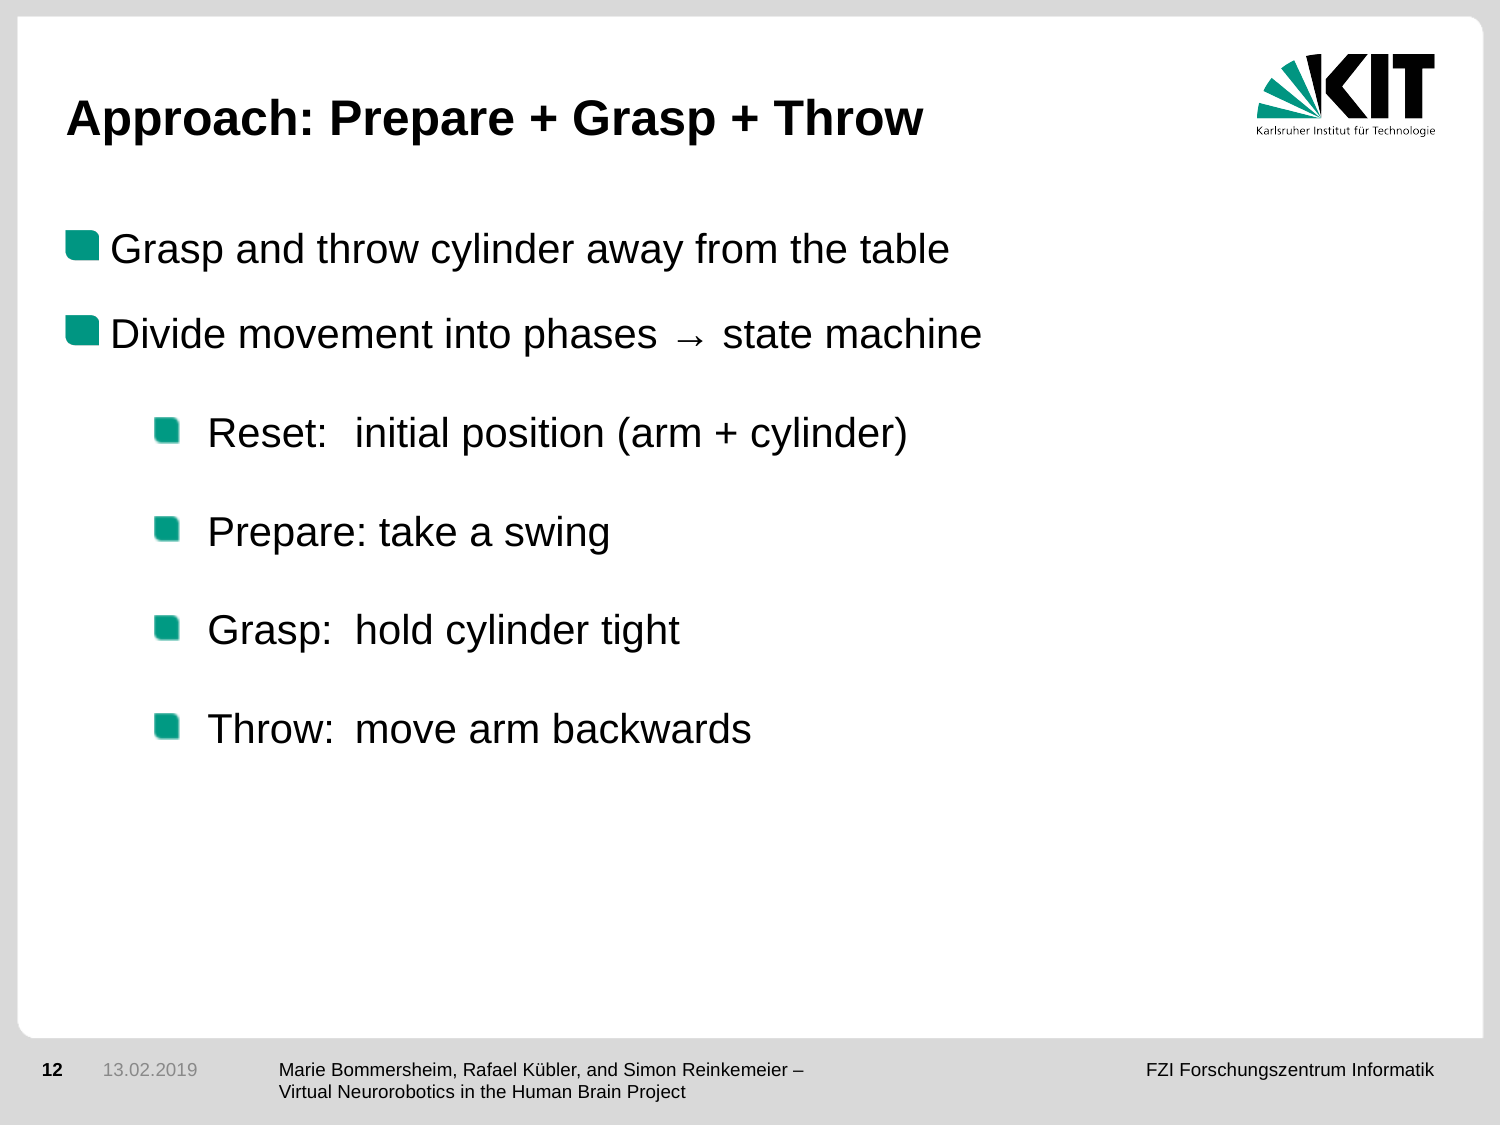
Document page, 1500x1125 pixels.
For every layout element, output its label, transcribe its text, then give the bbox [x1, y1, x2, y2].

list Grasp and throw cylinder away from the table Divide movement into phases → state machine Reset: initial position (arm + cylinder) Prepare: take a swing Grasp: hold cylinder tight Throw: move arm backwards [65, 197, 1435, 1002]
slide_number 13.02.2019 [102, 1057, 272, 1118]
title Approach: Prepare + Grasp + Throw [65, 64, 1192, 147]
picture [0, 0, 1500, 1125]
slide_number <Foliennummer> [41, 1057, 96, 1106]
